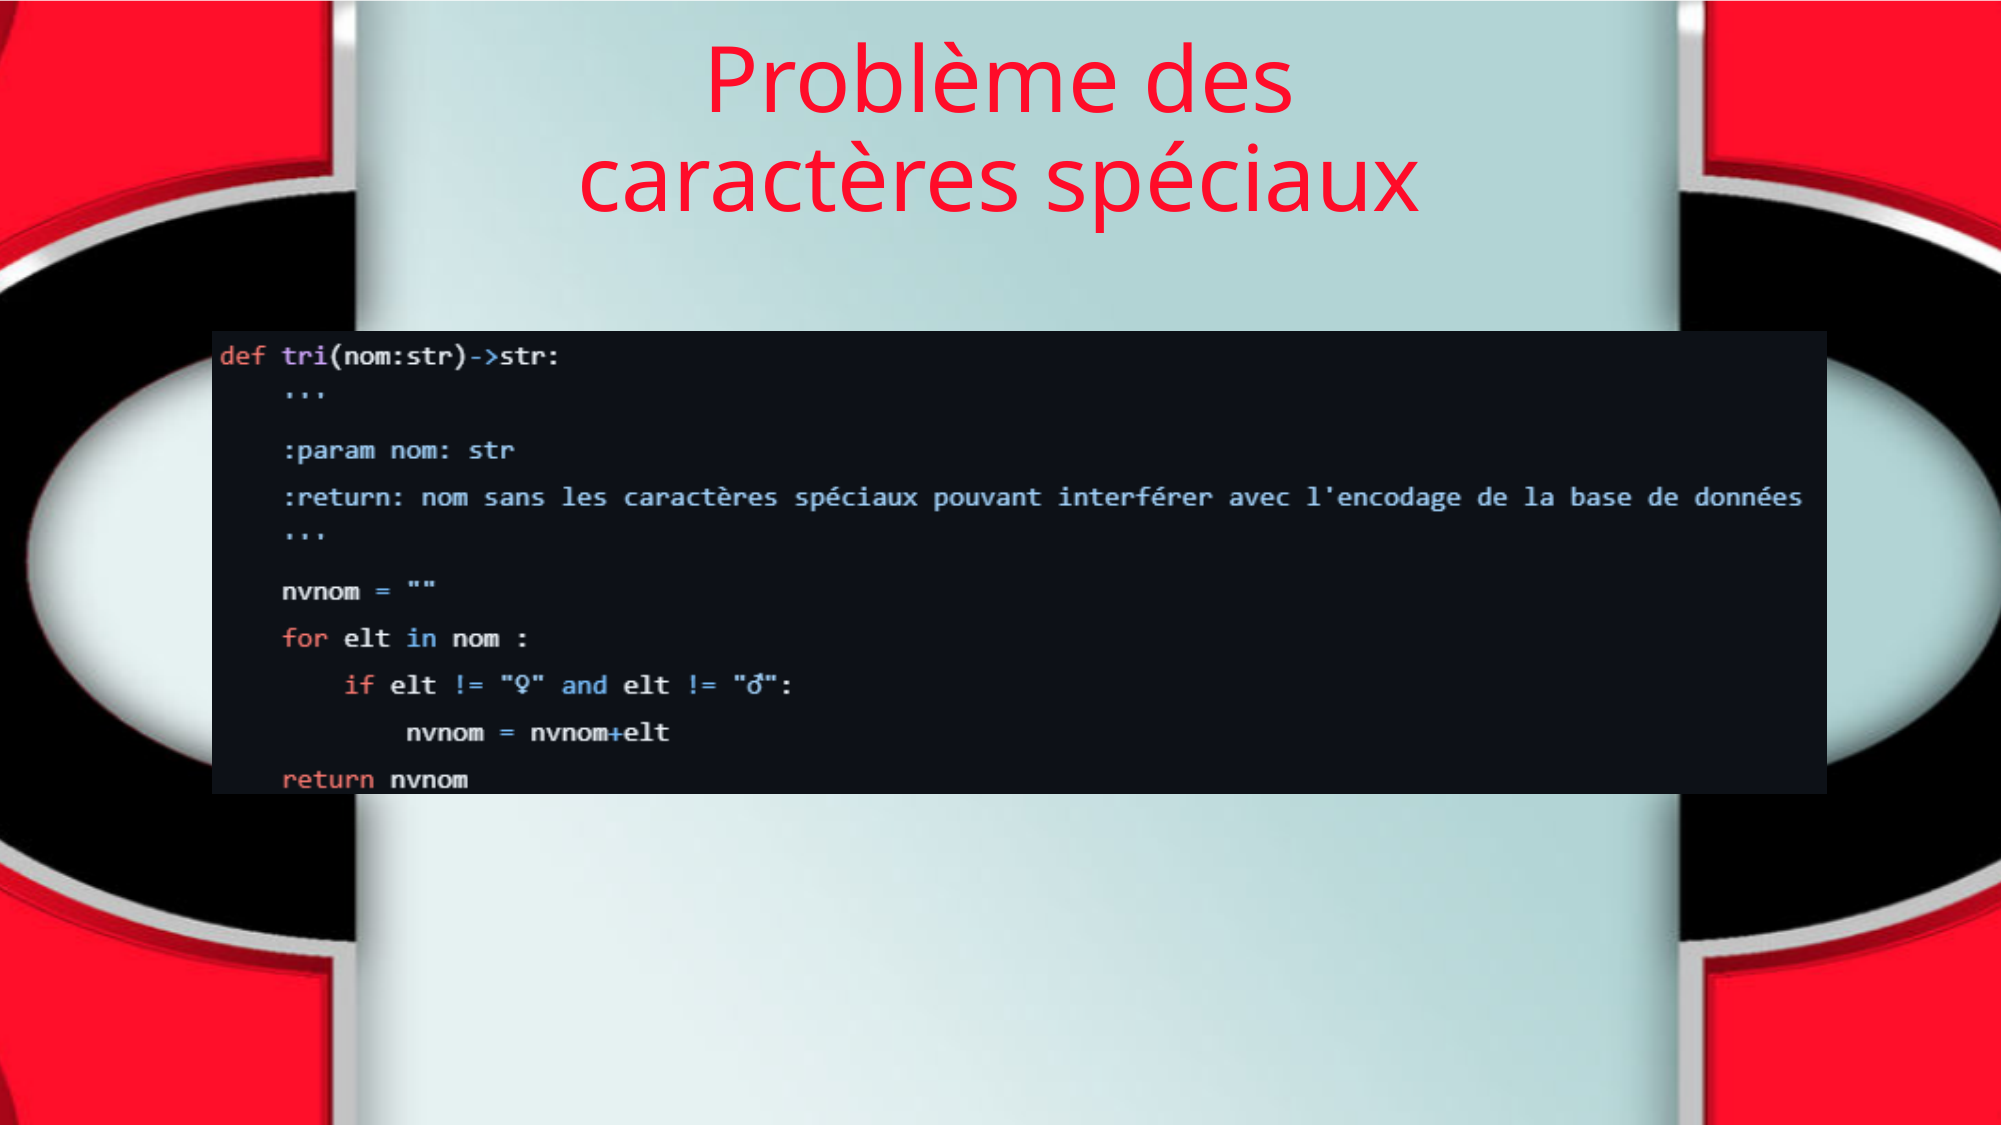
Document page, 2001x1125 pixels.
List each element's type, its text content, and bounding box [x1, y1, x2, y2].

picture [0, 0, 2000, 1125]
title Problème des caractères spéciaux [534, 23, 1466, 242]
